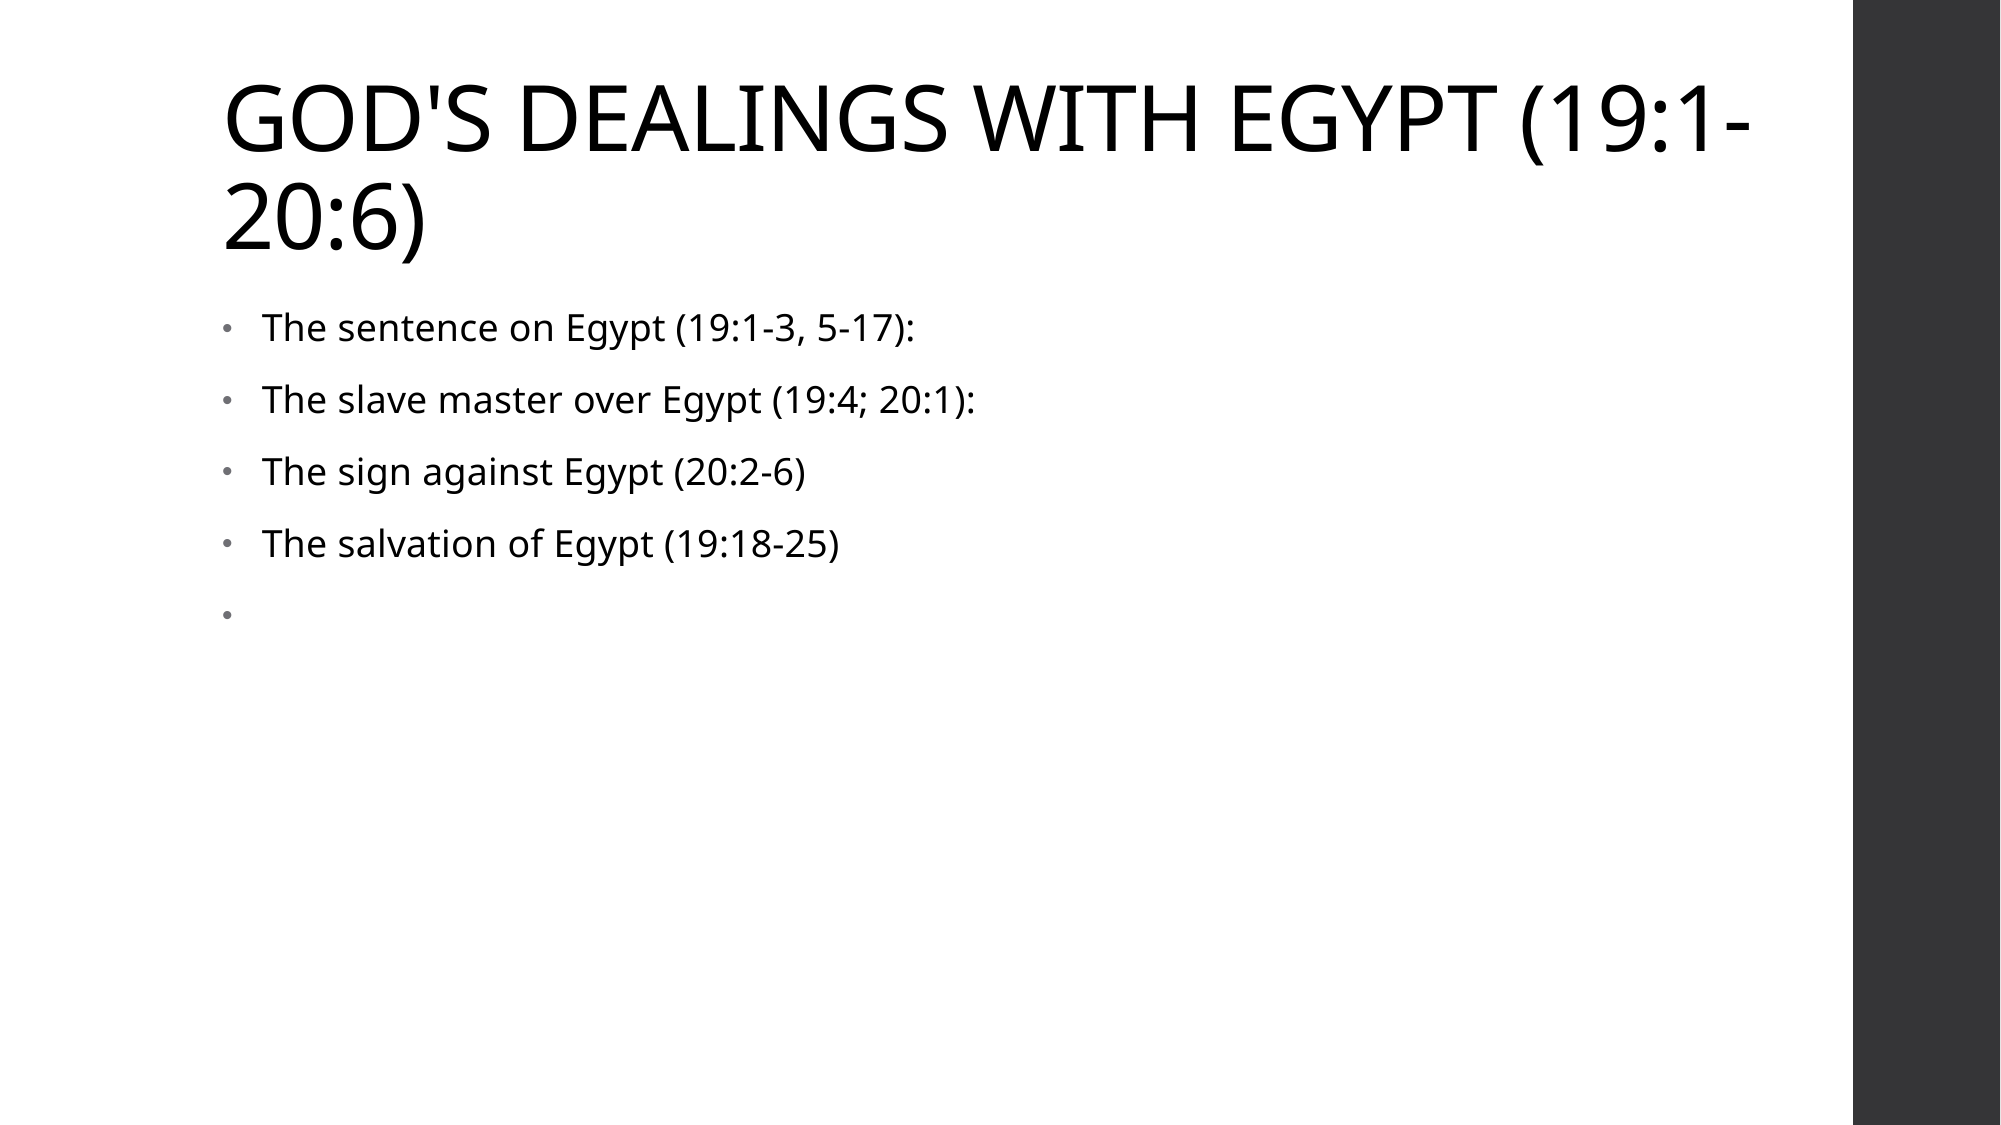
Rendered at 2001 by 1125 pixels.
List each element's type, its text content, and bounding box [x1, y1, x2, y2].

list The sentence on Egypt (19:1-3, 5-17): The slave master over Egypt (19:4; 20:1): The sign against Egypt (20:2-6) The salvation of Egypt (19:18-25) [206, 299, 1617, 1014]
title GOD'S DEALINGS WITH EGYPT (19:1-20:6) [206, 60, 1797, 278]
